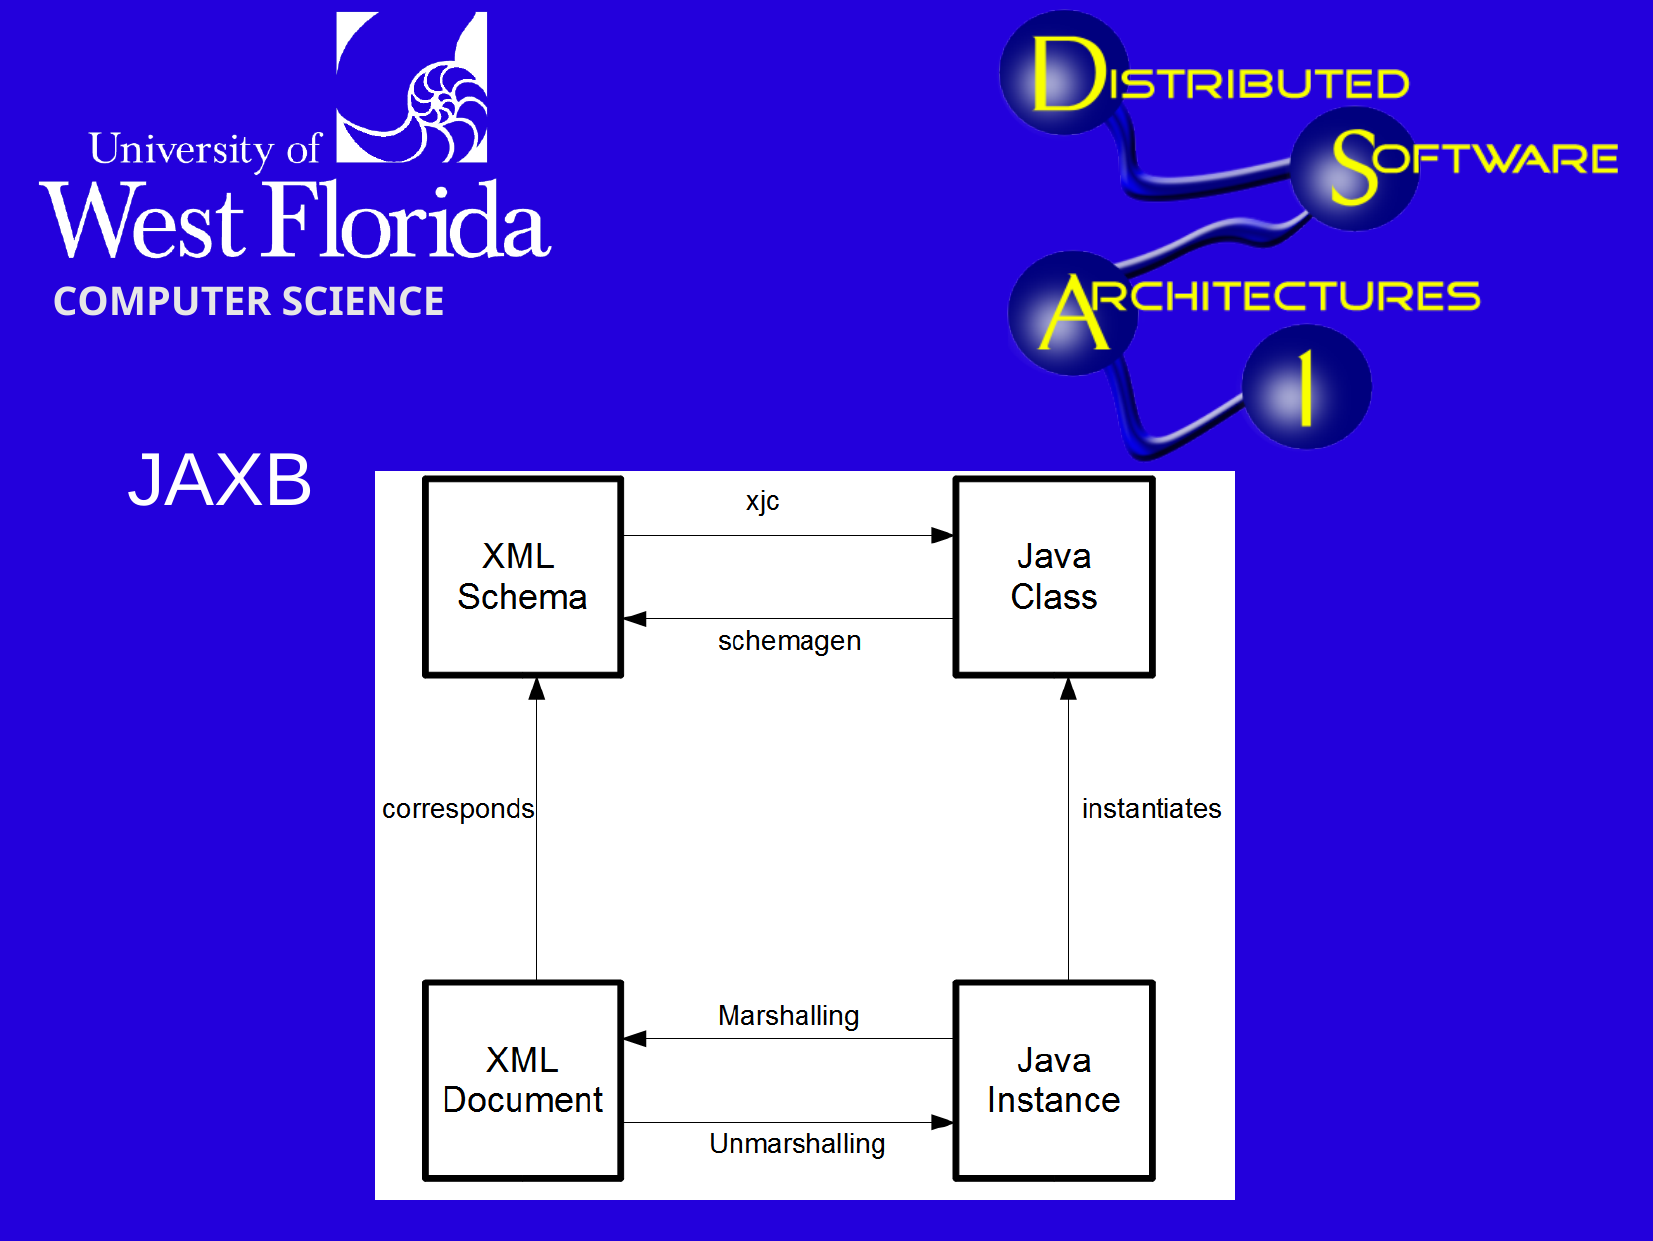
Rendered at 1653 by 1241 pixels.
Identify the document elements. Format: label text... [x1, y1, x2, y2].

text_box JAXB [112, 426, 1388, 731]
text_box COMPUTER SCIENCE [37, 262, 563, 333]
picture [910, 0, 1653, 506]
picture [37, 0, 559, 262]
picture [375, 471, 1235, 1201]
